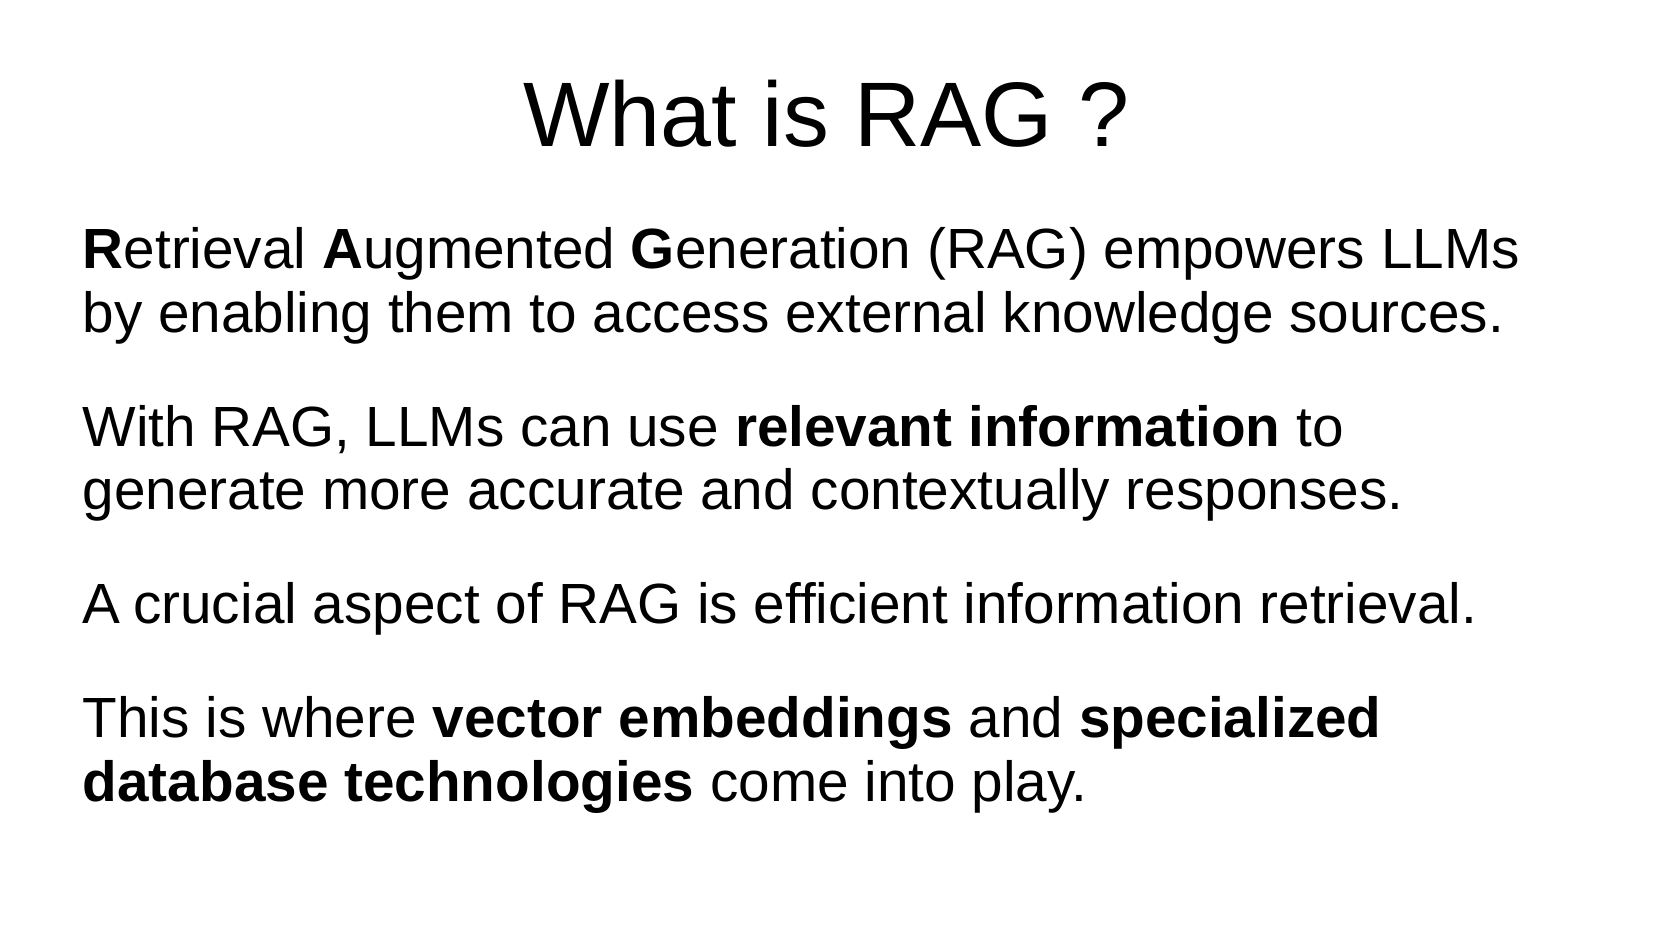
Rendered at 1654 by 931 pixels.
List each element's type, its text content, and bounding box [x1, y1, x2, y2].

list Retrieval Augmented Generation (RAG) empowers LLMs by enabling them to access external knowledge sources. With RAG, LLMs can use relevant information to generate more accurate and contextually responses. A crucial aspect of RAG is efficient information retrieval. This is where vector embeddings and specialized database technologies come into play. [82, 217, 1571, 860]
title What is RAG ? [82, 37, 1571, 193]
